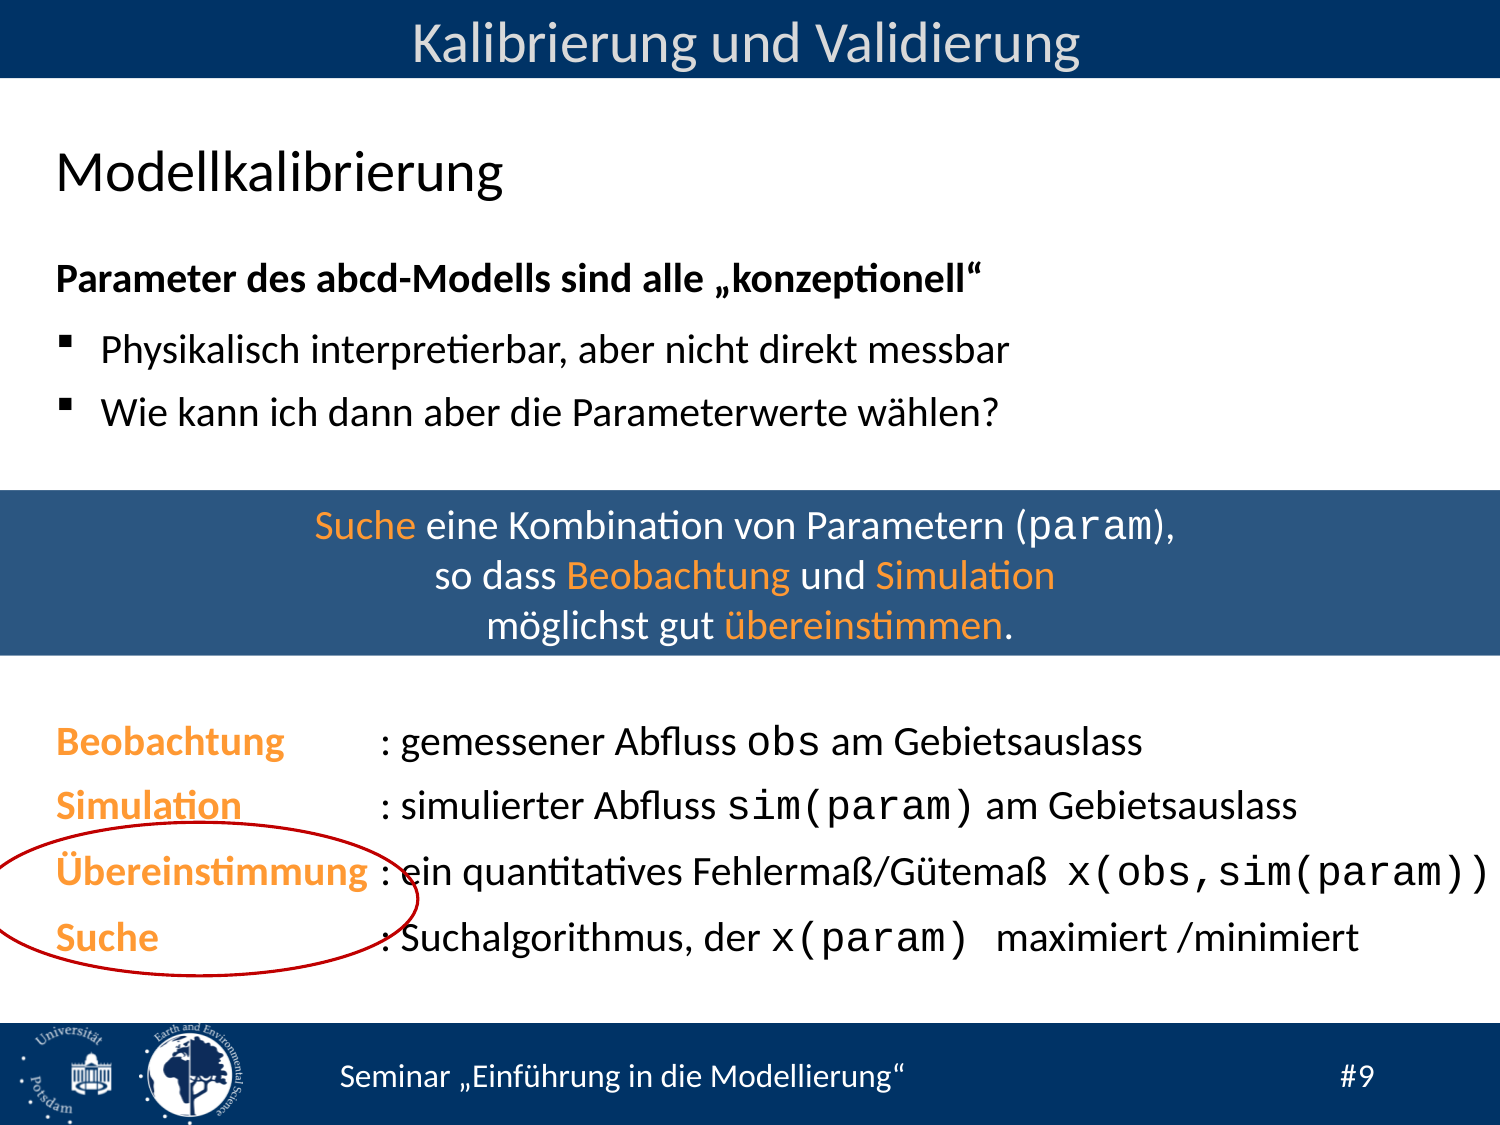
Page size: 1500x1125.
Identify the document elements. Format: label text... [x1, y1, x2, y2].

text_box Suche : Suchalgorithmus, der x(param) maximiert /minimiert [41, 902, 415, 968]
text_box Modellkalibrierung [41, 125, 845, 211]
text_box Suche : Suchalgorithmus, der x(param) maximiert /minimiert [310, 902, 1471, 968]
text_box Übereinstimmung : ein quantitatives Fehlermaß/Gütemaß x(obs,sim(param)) [335, 836, 1500, 902]
text_box Beobachtung : gemessener Abfluss obs am Gebietsauslass [41, 706, 1471, 770]
text_box Kalibrierung und Validierung [0, 0, 1495, 75]
picture [139, 1023, 243, 1125]
text_box Simulation : simulierter Abfluss sim(param) am Gebietsauslass [87, 824, 312, 836]
text_box Suche eine Kombination von Parametern (param), so dass Beobachtung und Simulation möglichst gut übereinstimmen. [0, 490, 1500, 656]
text_box Simulation : simulierter Abfluss sim(param) am Gebietsauslass [41, 770, 1471, 836]
text_box Übereinstimmung : ein quantitatives Fehlermaß/Gütemaß x(obs,sim(param)) [41, 836, 416, 902]
text_box Parameter des abcd-Modells sind alle „konzeptionell“ [41, 243, 1034, 309]
text_box Physikalisch interpretierbar, aber nicht direkt messbar Wie kann ich dann aber die Parameterwerte wählen? [41, 314, 1069, 442]
